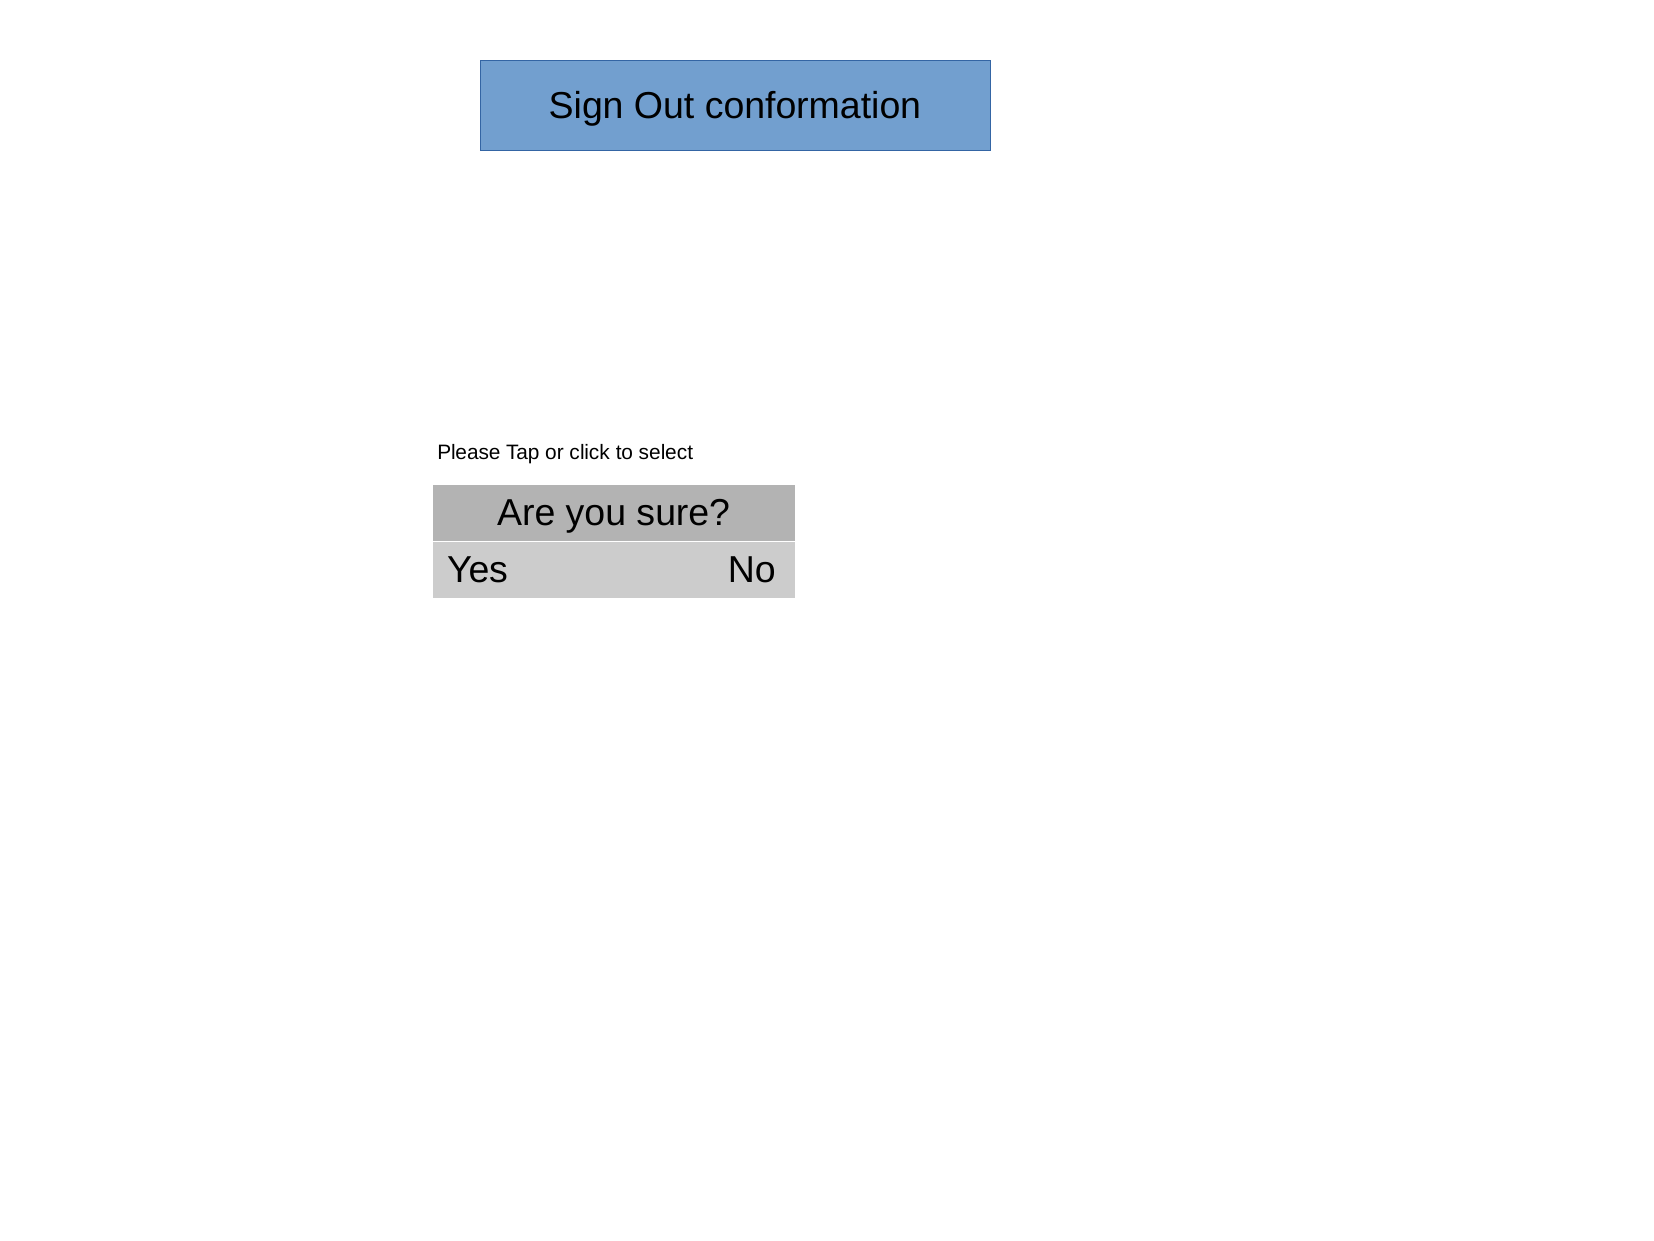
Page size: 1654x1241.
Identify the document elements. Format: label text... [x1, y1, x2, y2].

table_header Are you sure? [433, 485, 795, 541]
text_box Sign Out conformation [480, 60, 991, 151]
text_box Please Tap or click to select [422, 417, 718, 475]
table_cell Yes No [433, 542, 795, 598]
